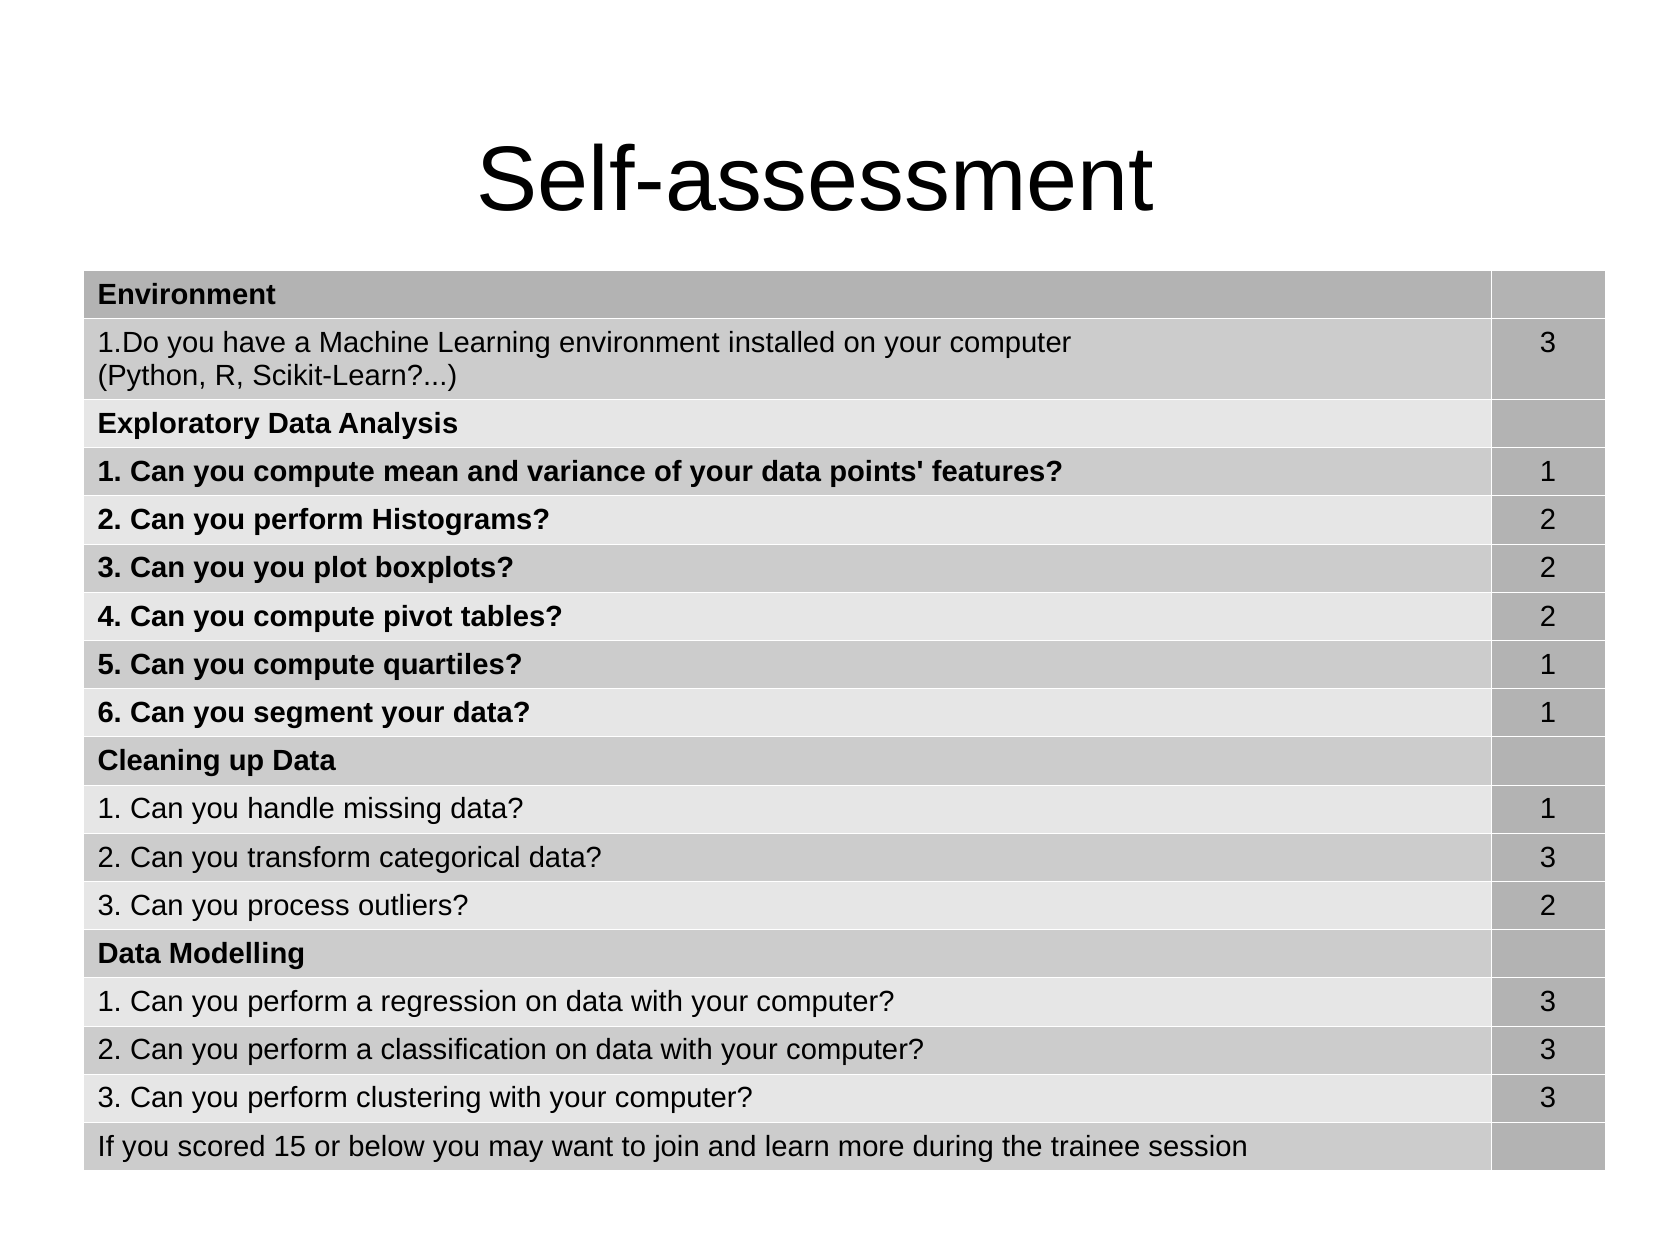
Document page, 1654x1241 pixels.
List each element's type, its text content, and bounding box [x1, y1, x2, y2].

table_cell 1. Can you compute mean and variance of your data points' features? [84, 448, 1491, 495]
table_cell Data Modelling [84, 930, 1491, 977]
table_cell [1492, 400, 1605, 447]
table_cell 2. Can you transform categorical data? [84, 834, 1491, 881]
table_cell 3. Can you you plot boxplots? [84, 545, 1491, 592]
title Self-assessment [71, 75, 1561, 283]
table_cell 3 [1492, 834, 1605, 881]
table_cell 1 [1492, 689, 1605, 736]
table_cell 6. Can you segment your data? [84, 689, 1491, 736]
table_cell 2. Can you perform Histograms? [84, 496, 1491, 544]
table_cell 1 [1492, 448, 1605, 495]
table_cell 3 [1492, 1027, 1605, 1074]
table_cell 3 [1492, 978, 1605, 1026]
table_cell 3. Can you process outliers? [84, 882, 1491, 929]
table_cell 5. Can you compute quartiles? [84, 641, 1491, 688]
table_cell Exploratory Data Analysis [84, 400, 1491, 447]
table_cell 1. Can you handle missing data? [84, 786, 1491, 833]
table_cell 2 [1492, 545, 1605, 592]
table_cell 3 [1492, 1075, 1605, 1122]
table_cell [1492, 737, 1605, 785]
table_cell [1492, 930, 1605, 977]
table_cell 1.Do you have a Machine Learning environment installed on your computer (Python, R, Scikit-Learn?...) [84, 319, 1491, 399]
table_cell 3 [1492, 319, 1605, 399]
table_cell 1 [1492, 641, 1605, 688]
table_cell 2 [1492, 882, 1605, 929]
table_cell Cleaning up Data [84, 737, 1491, 785]
table_header [1492, 271, 1605, 318]
table_cell If you scored 15 or below you may want to join and learn more during the trainee session [84, 1123, 1491, 1170]
table_cell 4. Can you compute pivot tables? [84, 593, 1491, 640]
table_header Environment [84, 271, 1491, 318]
table_cell 2. Can you perform a classification on data with your computer? [84, 1027, 1491, 1074]
table_cell 2 [1492, 593, 1605, 640]
table_cell [1492, 1123, 1605, 1170]
table_cell 2 [1492, 496, 1605, 544]
table_cell 1 [1492, 786, 1605, 833]
table_cell 3. Can you perform clustering with your computer? [84, 1075, 1491, 1122]
table_cell 1. Can you perform a regression on data with your computer? [84, 978, 1491, 1026]
